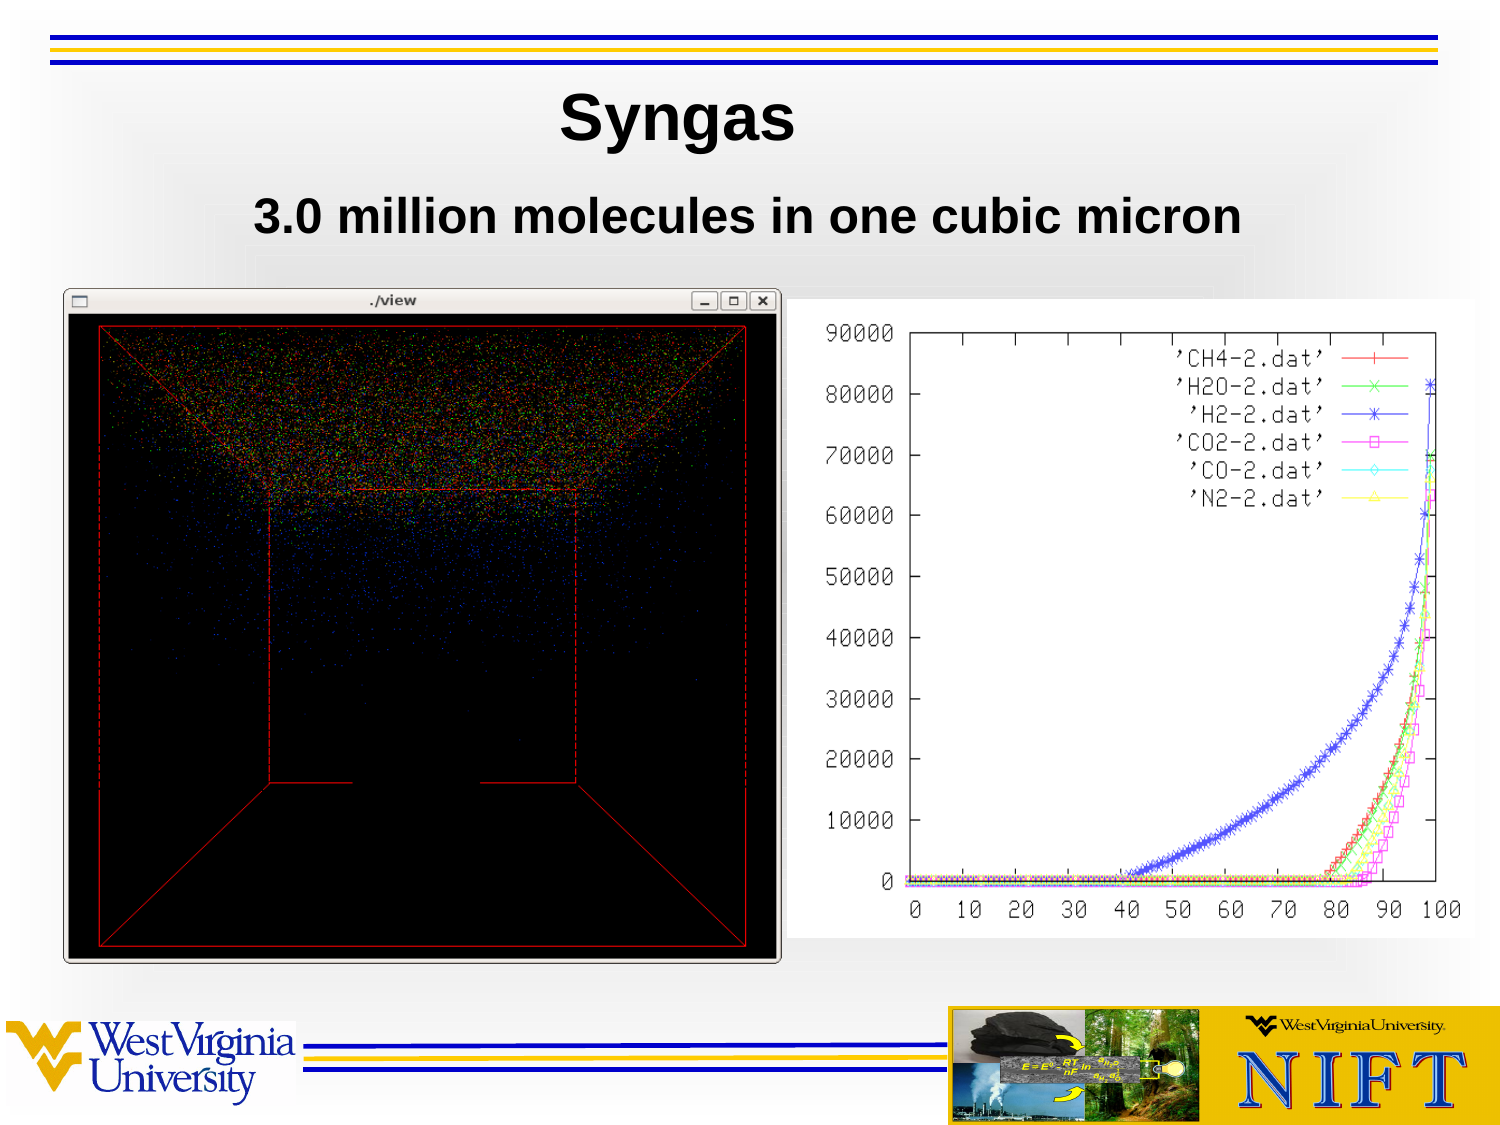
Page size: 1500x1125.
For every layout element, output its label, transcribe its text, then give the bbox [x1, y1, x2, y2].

picture [787, 299, 1475, 938]
title Syngas [340, 56, 1016, 178]
picture [948, 1006, 1500, 1125]
text_box 3.0 million molecules in one cubic micron [238, 180, 1271, 252]
picture [63, 288, 782, 964]
